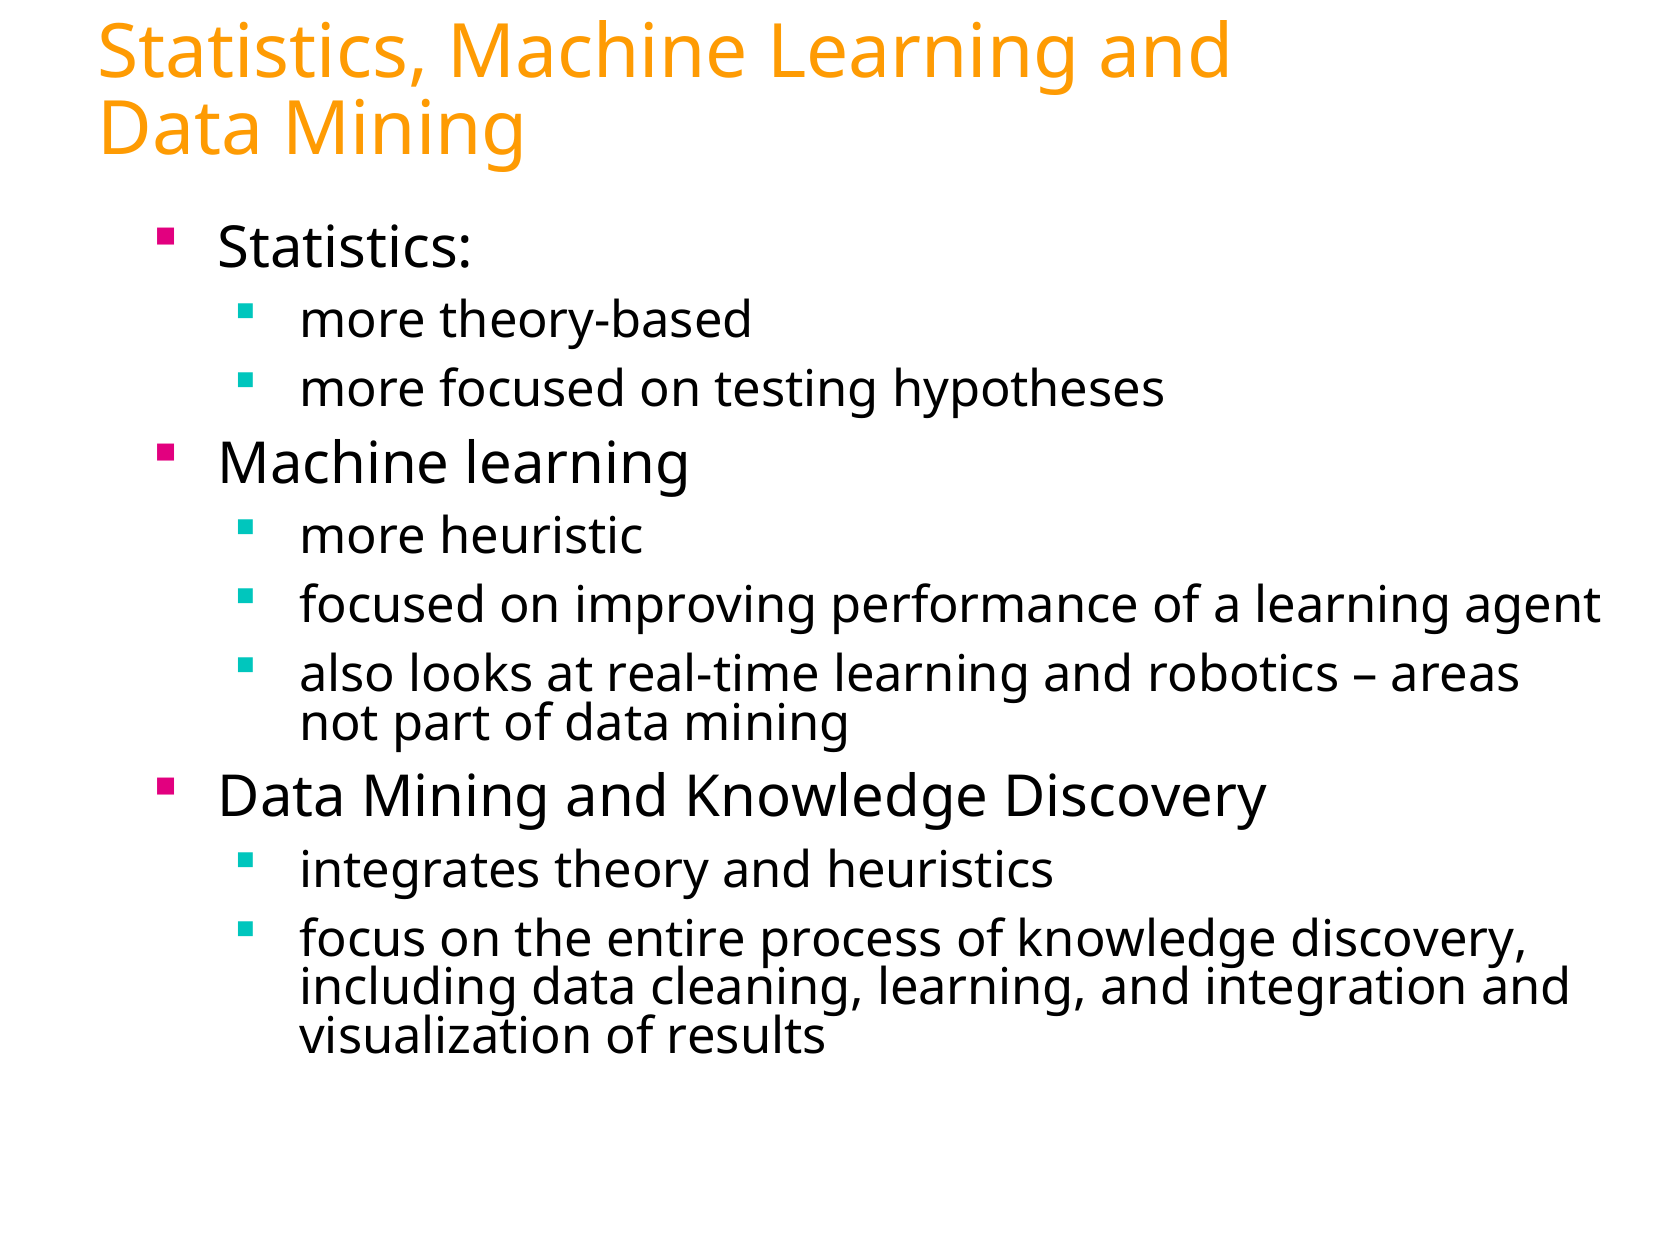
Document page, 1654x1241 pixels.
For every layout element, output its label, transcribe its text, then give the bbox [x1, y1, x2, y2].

list Statistics: more theory-based more focused on testing hypotheses Machine learning more heuristic focused on improving performance of a learning agent also looks at real-time learning and robotics – areas not part of data mining Data Mining and Knowledge Discovery integrates theory and heuristics focus on the entire process of knowledge discovery, including data cleaning, learning, and integration and visualization of results [137, 215, 1626, 1111]
title Statistics, Machine Learning and Data Mining [82, 31, 1585, 156]
